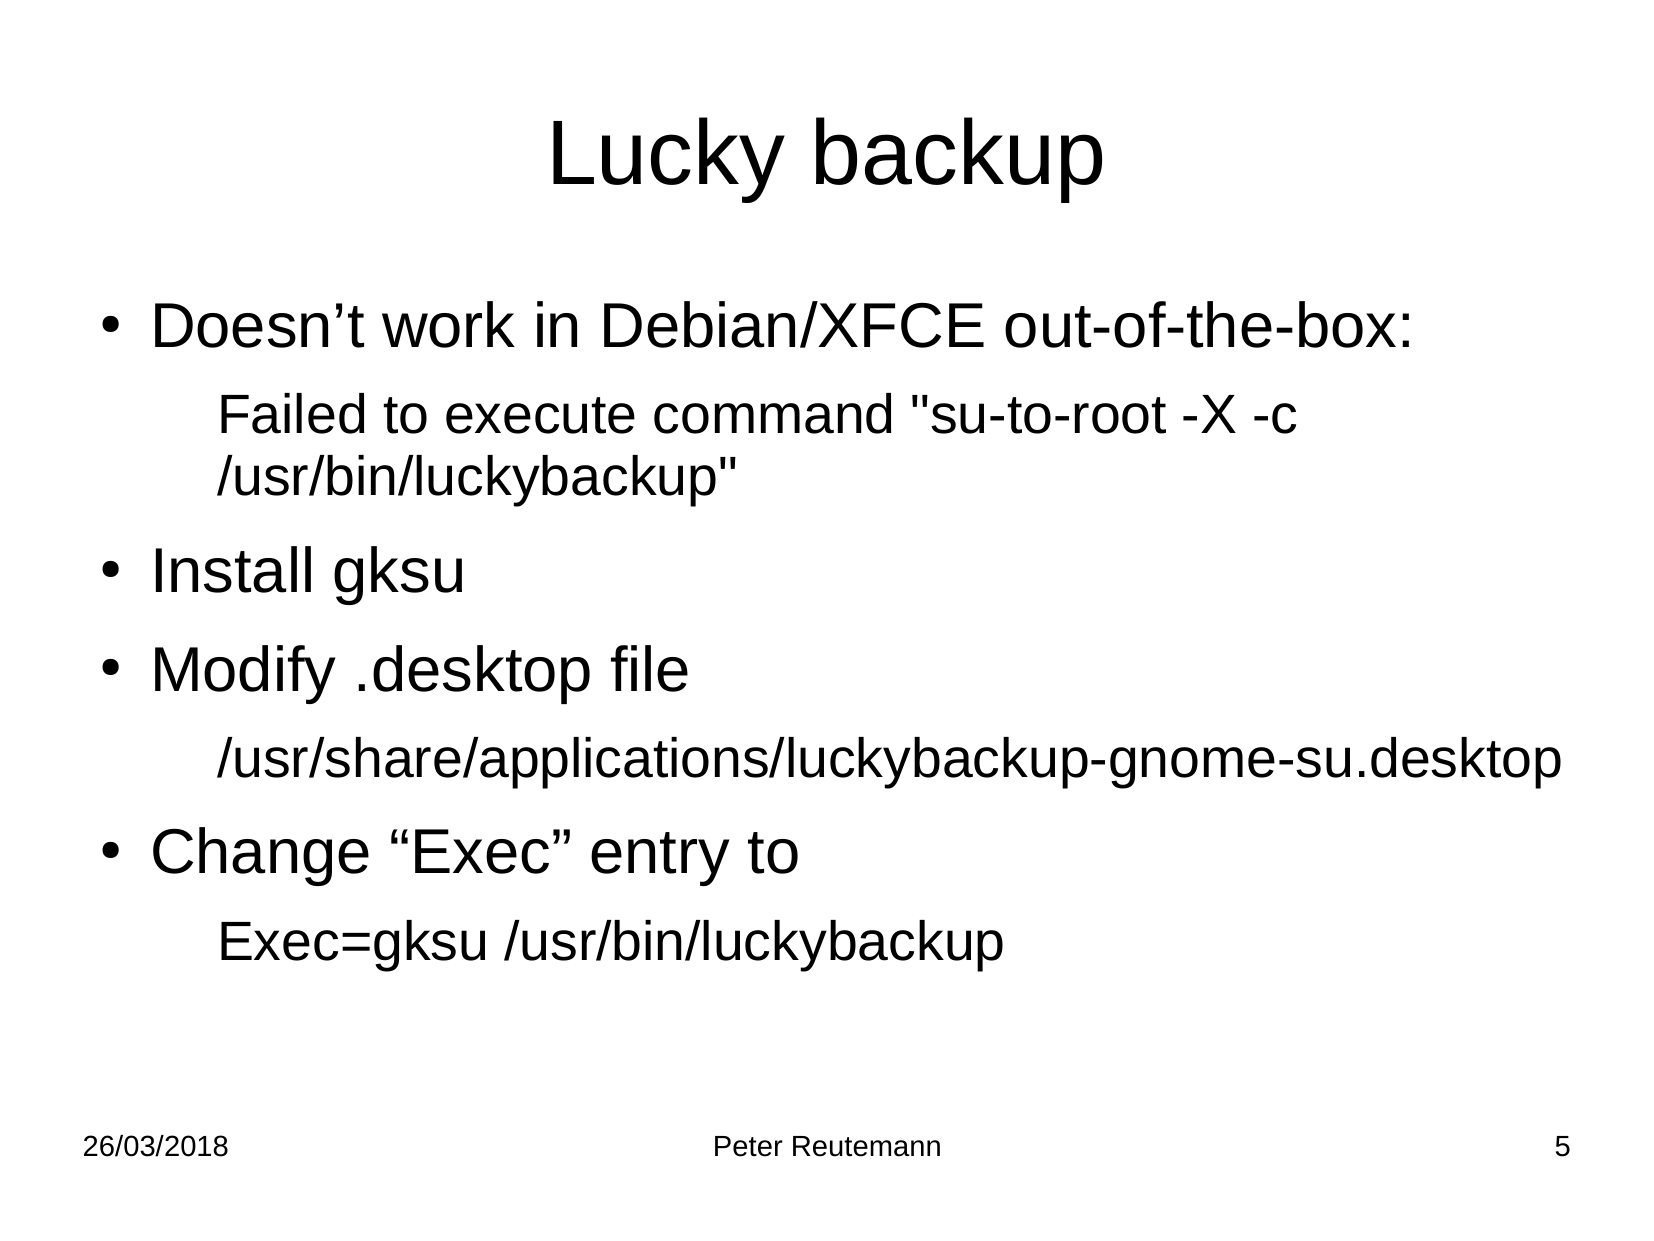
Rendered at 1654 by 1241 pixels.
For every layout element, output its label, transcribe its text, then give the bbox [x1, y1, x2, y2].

title Lucky backup [82, 49, 1571, 257]
text_box [82, 290, 1571, 1010]
